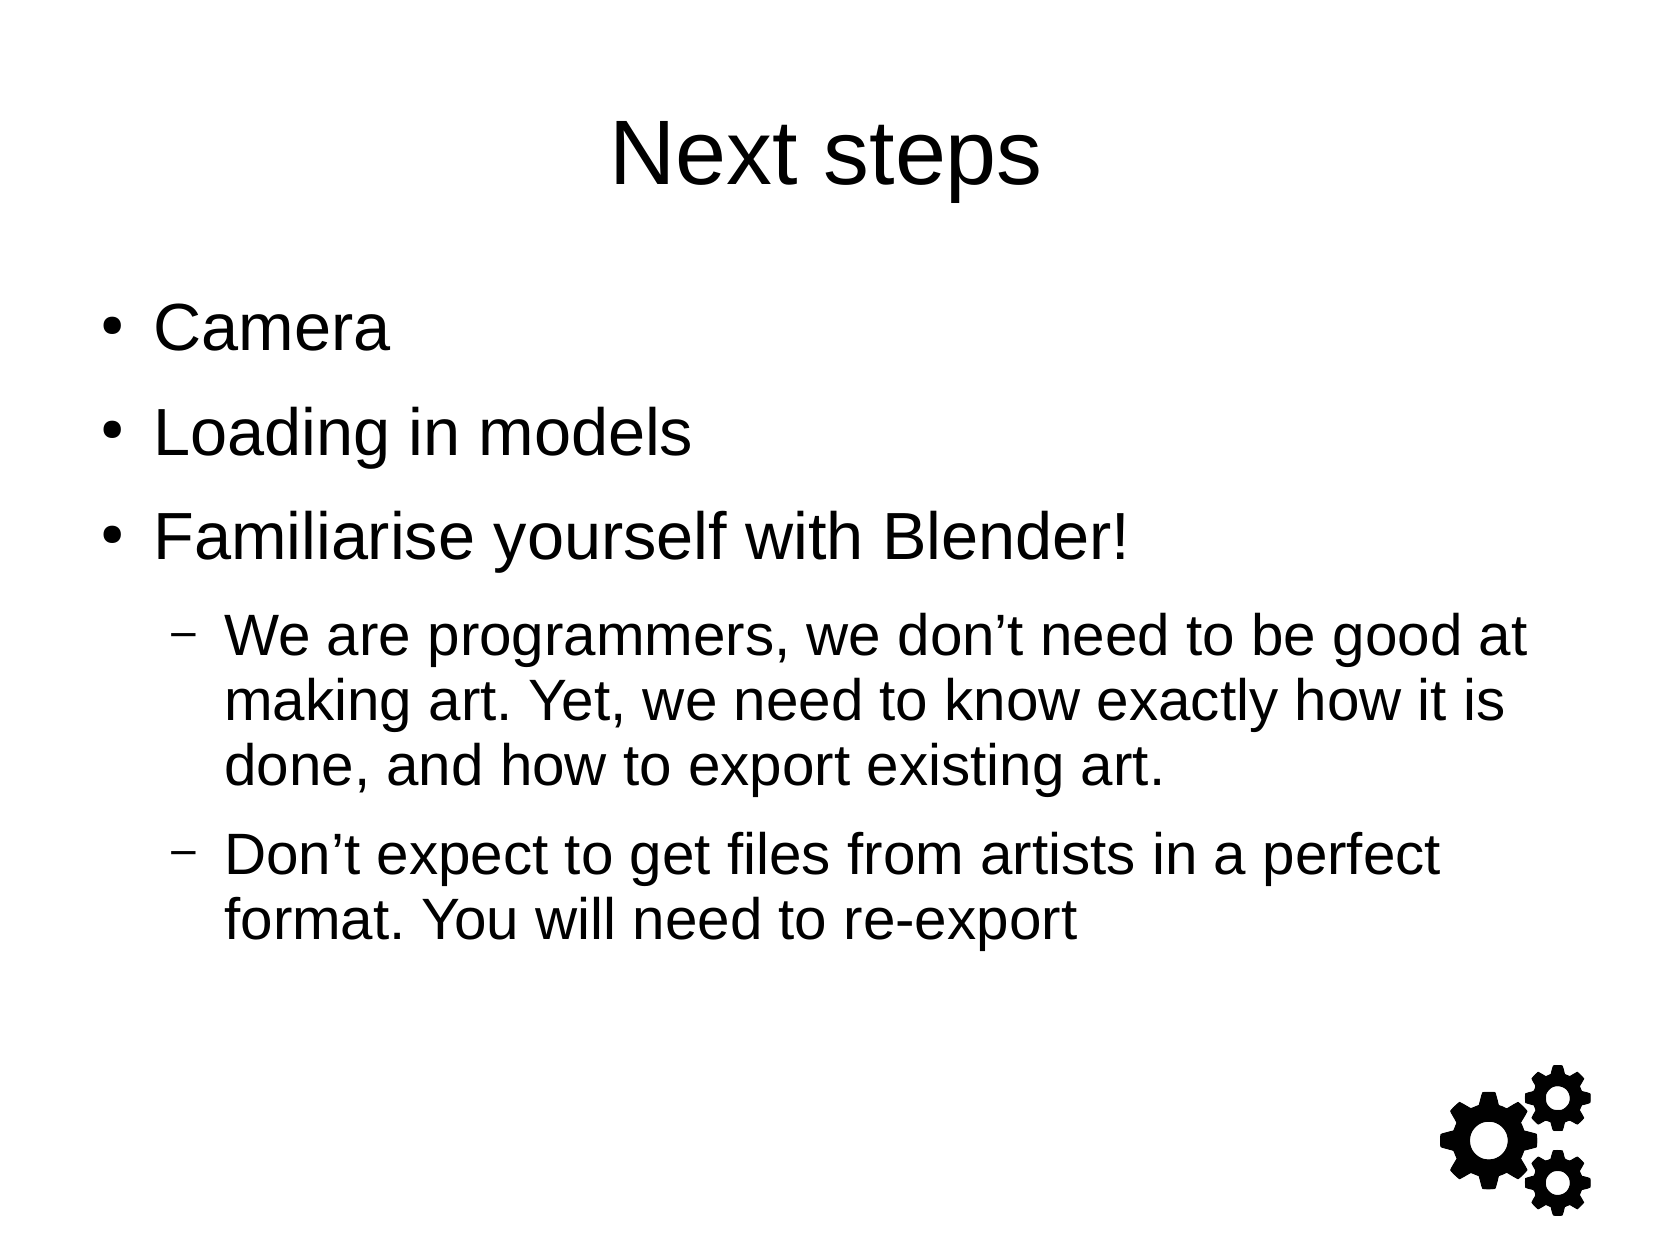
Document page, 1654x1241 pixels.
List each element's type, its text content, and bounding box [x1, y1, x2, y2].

picture [1440, 1065, 1591, 1216]
title Next steps [82, 49, 1571, 257]
list Camera Loading in models Familiarise yourself with Blender! We are programmers, we don’t need to be good at making art. Yet, we need to know exactly how it is done, and how to export existing art. Don’t expect to get files from artists in a perfect format. You will need to re-export [82, 290, 1571, 1010]
